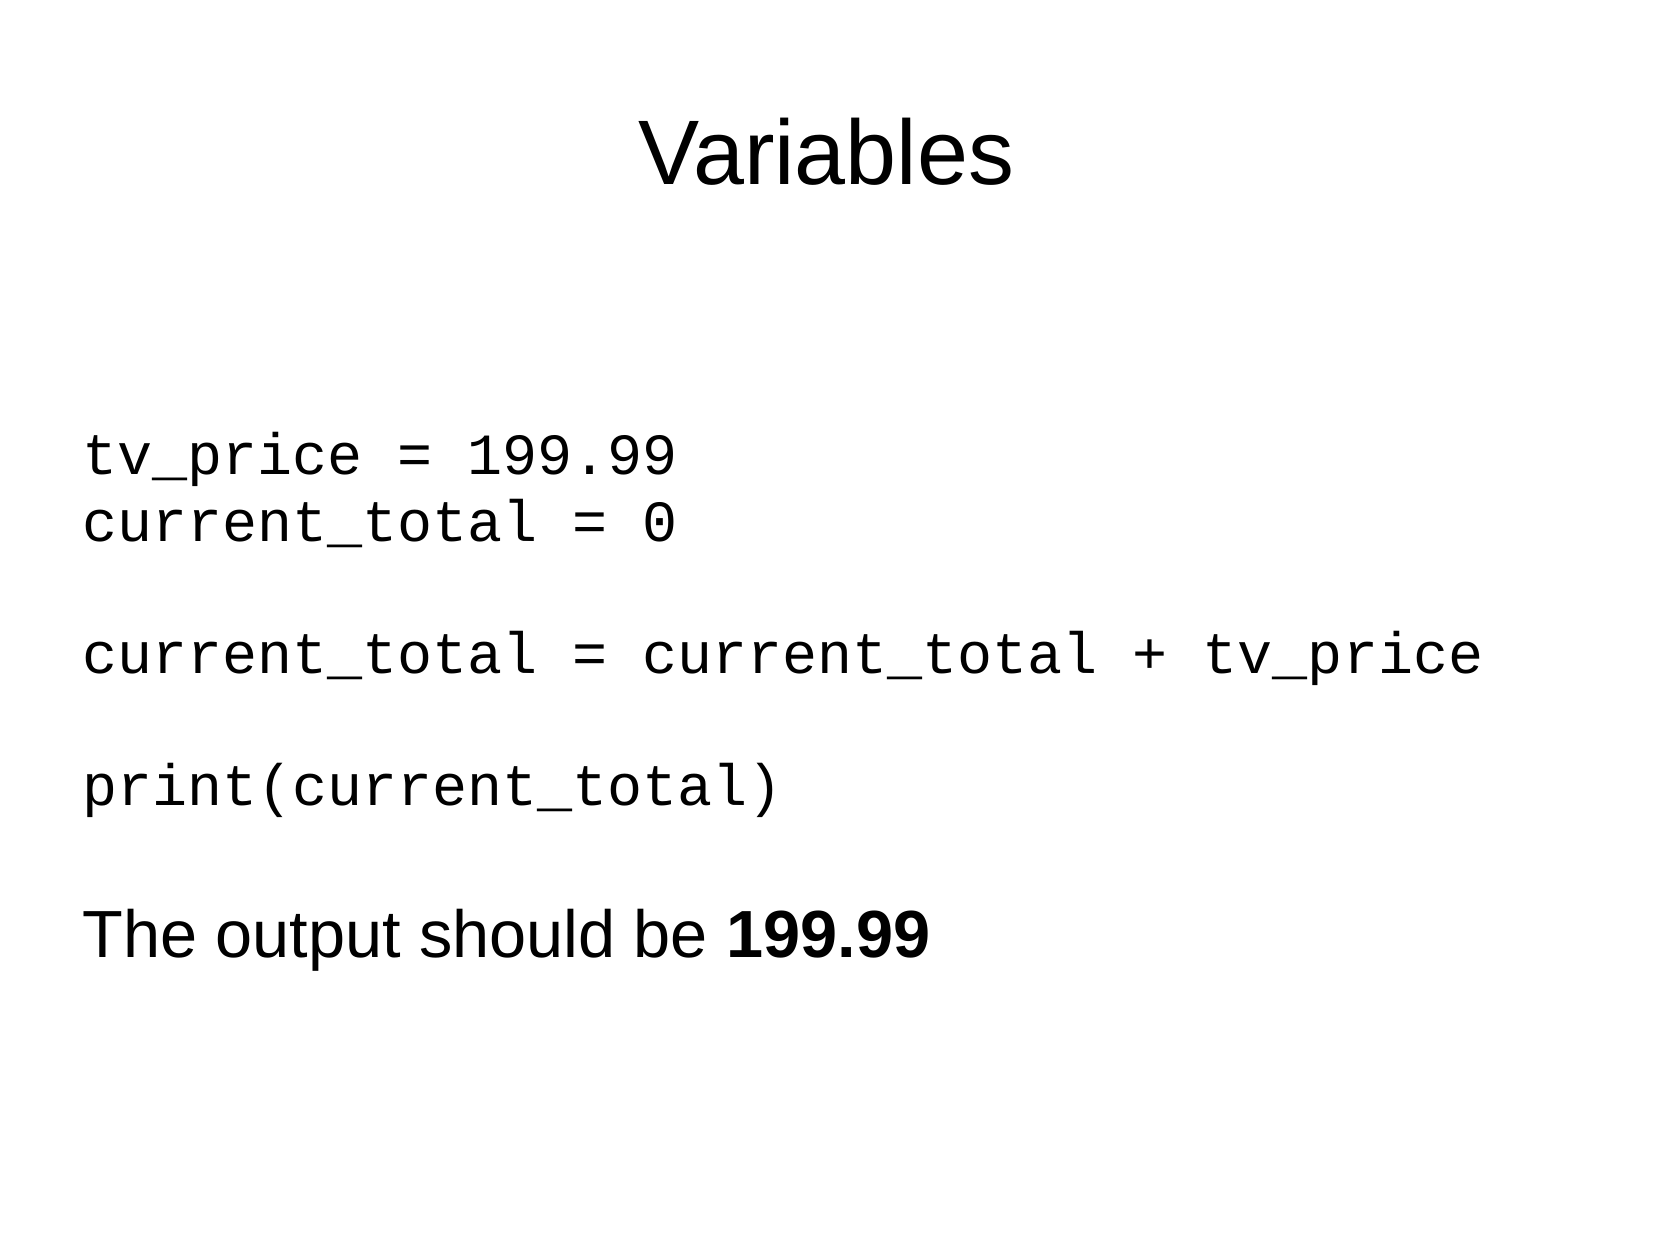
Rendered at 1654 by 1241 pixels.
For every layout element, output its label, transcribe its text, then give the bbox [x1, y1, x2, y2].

subtitle tv_price = 199.99 current_total = 0 current_total = current_total + tv_price print(current_total) The output should be 199.99 [82, 290, 1571, 1109]
title Variables [82, 49, 1571, 257]
